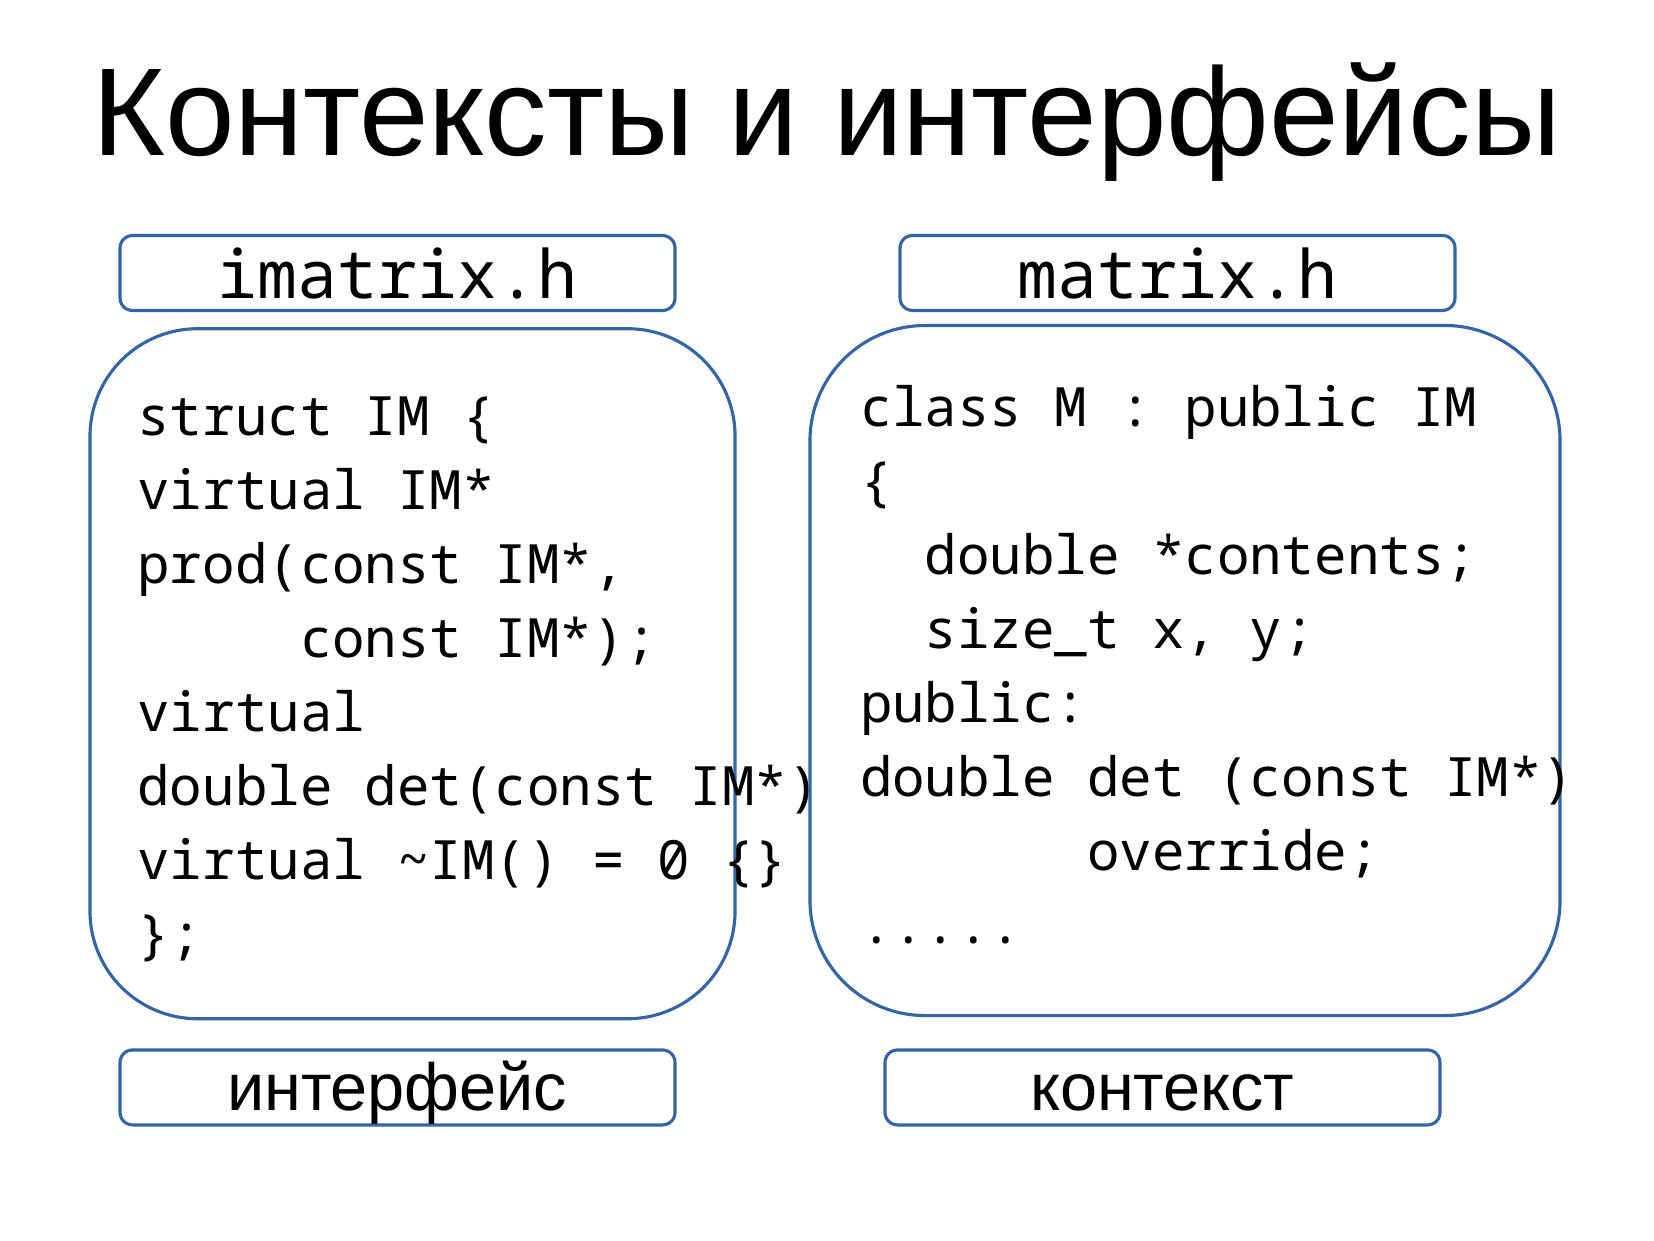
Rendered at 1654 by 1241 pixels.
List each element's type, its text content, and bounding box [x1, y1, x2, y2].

text_box struct IM { virtual IM* prod(const IM*, const IM*); virtual double det(const IM*); virtual ~IM() = 0 {} }; [90, 328, 736, 1019]
text_box matrix.h [900, 235, 1456, 311]
text_box imatrix.h [120, 235, 676, 311]
text_box интерфейс [120, 1049, 676, 1125]
title Контексты и интерфейсы [82, 8, 1571, 216]
text_box контекст [885, 1049, 1441, 1125]
text_box class M : public IM { double *contents; size_t x, y; public: double det (const IM*) override; ..... [810, 325, 1561, 1016]
